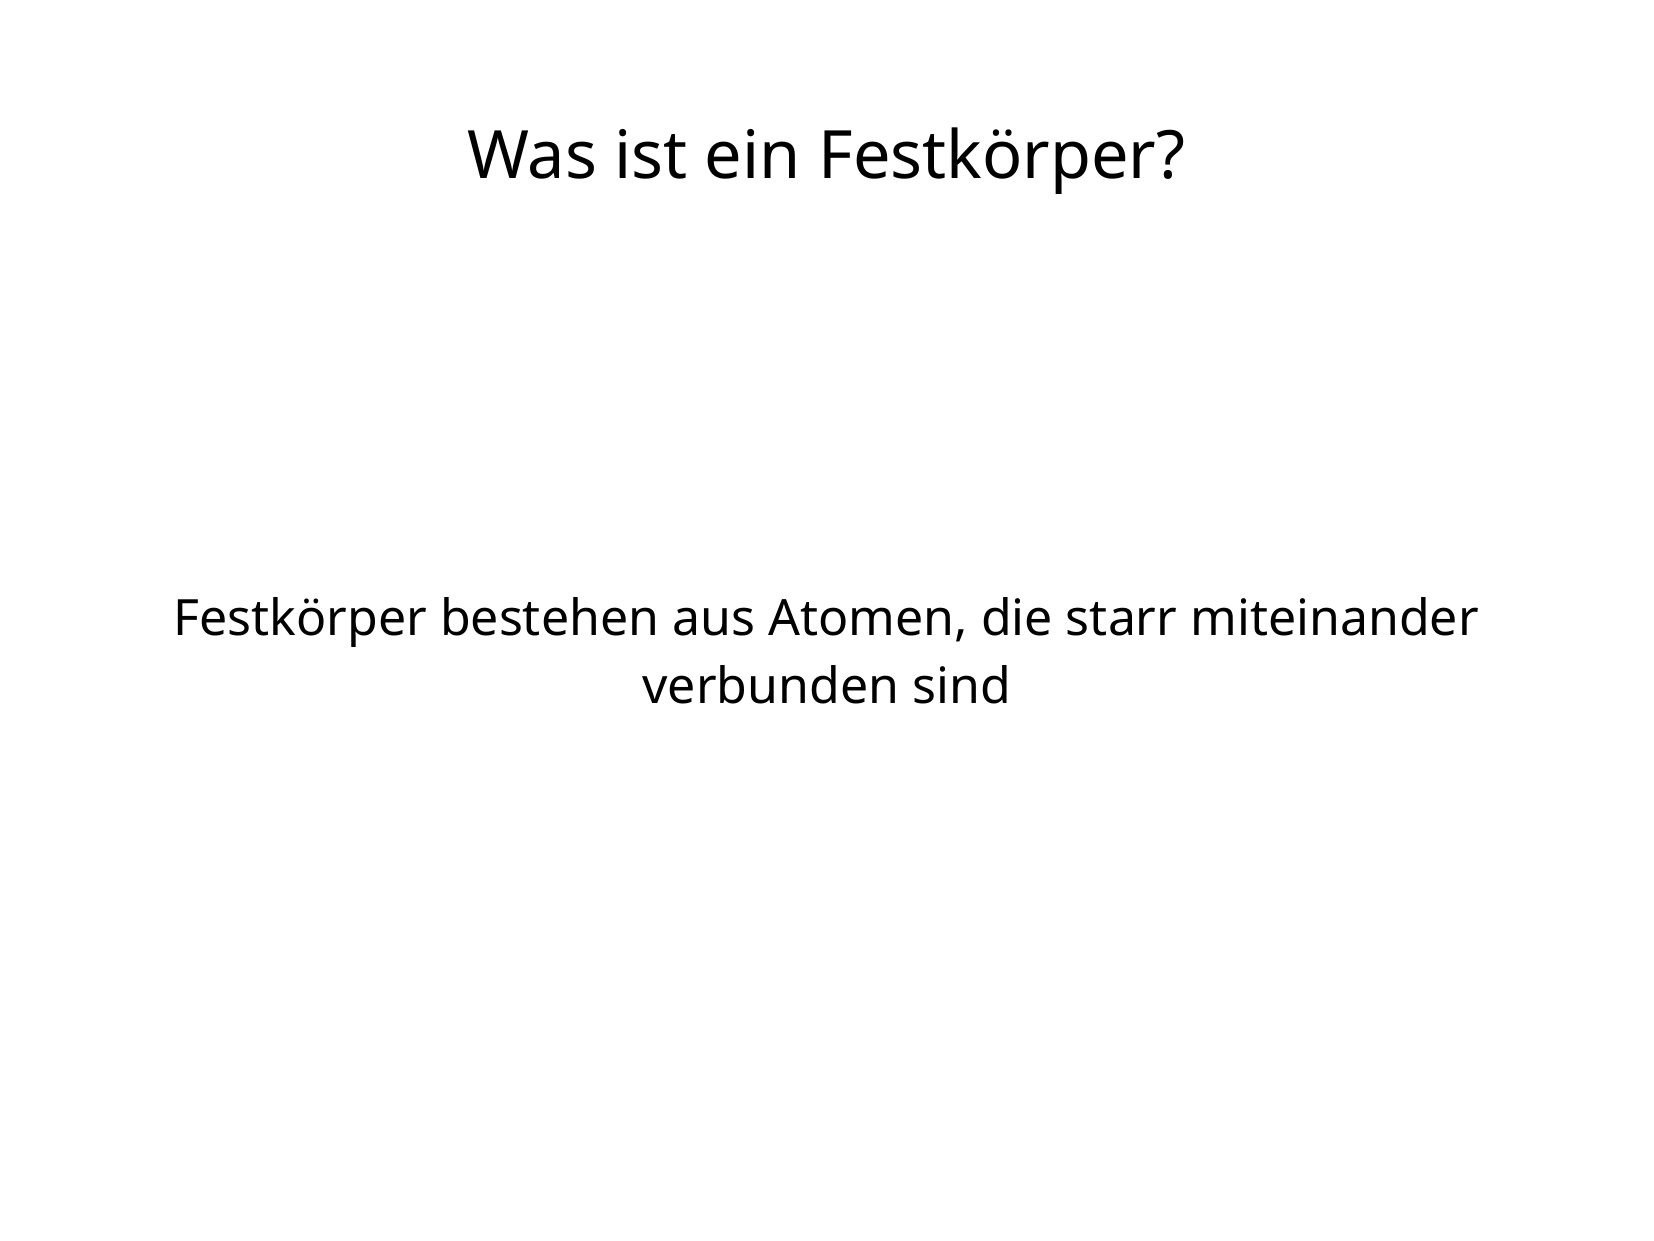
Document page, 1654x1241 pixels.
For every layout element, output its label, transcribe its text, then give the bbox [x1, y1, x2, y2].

title Was ist ein Festkörper? [82, 49, 1571, 257]
subtitle Festkörper bestehen aus Atomen, die starr miteinander verbunden sind [82, 290, 1571, 1010]
